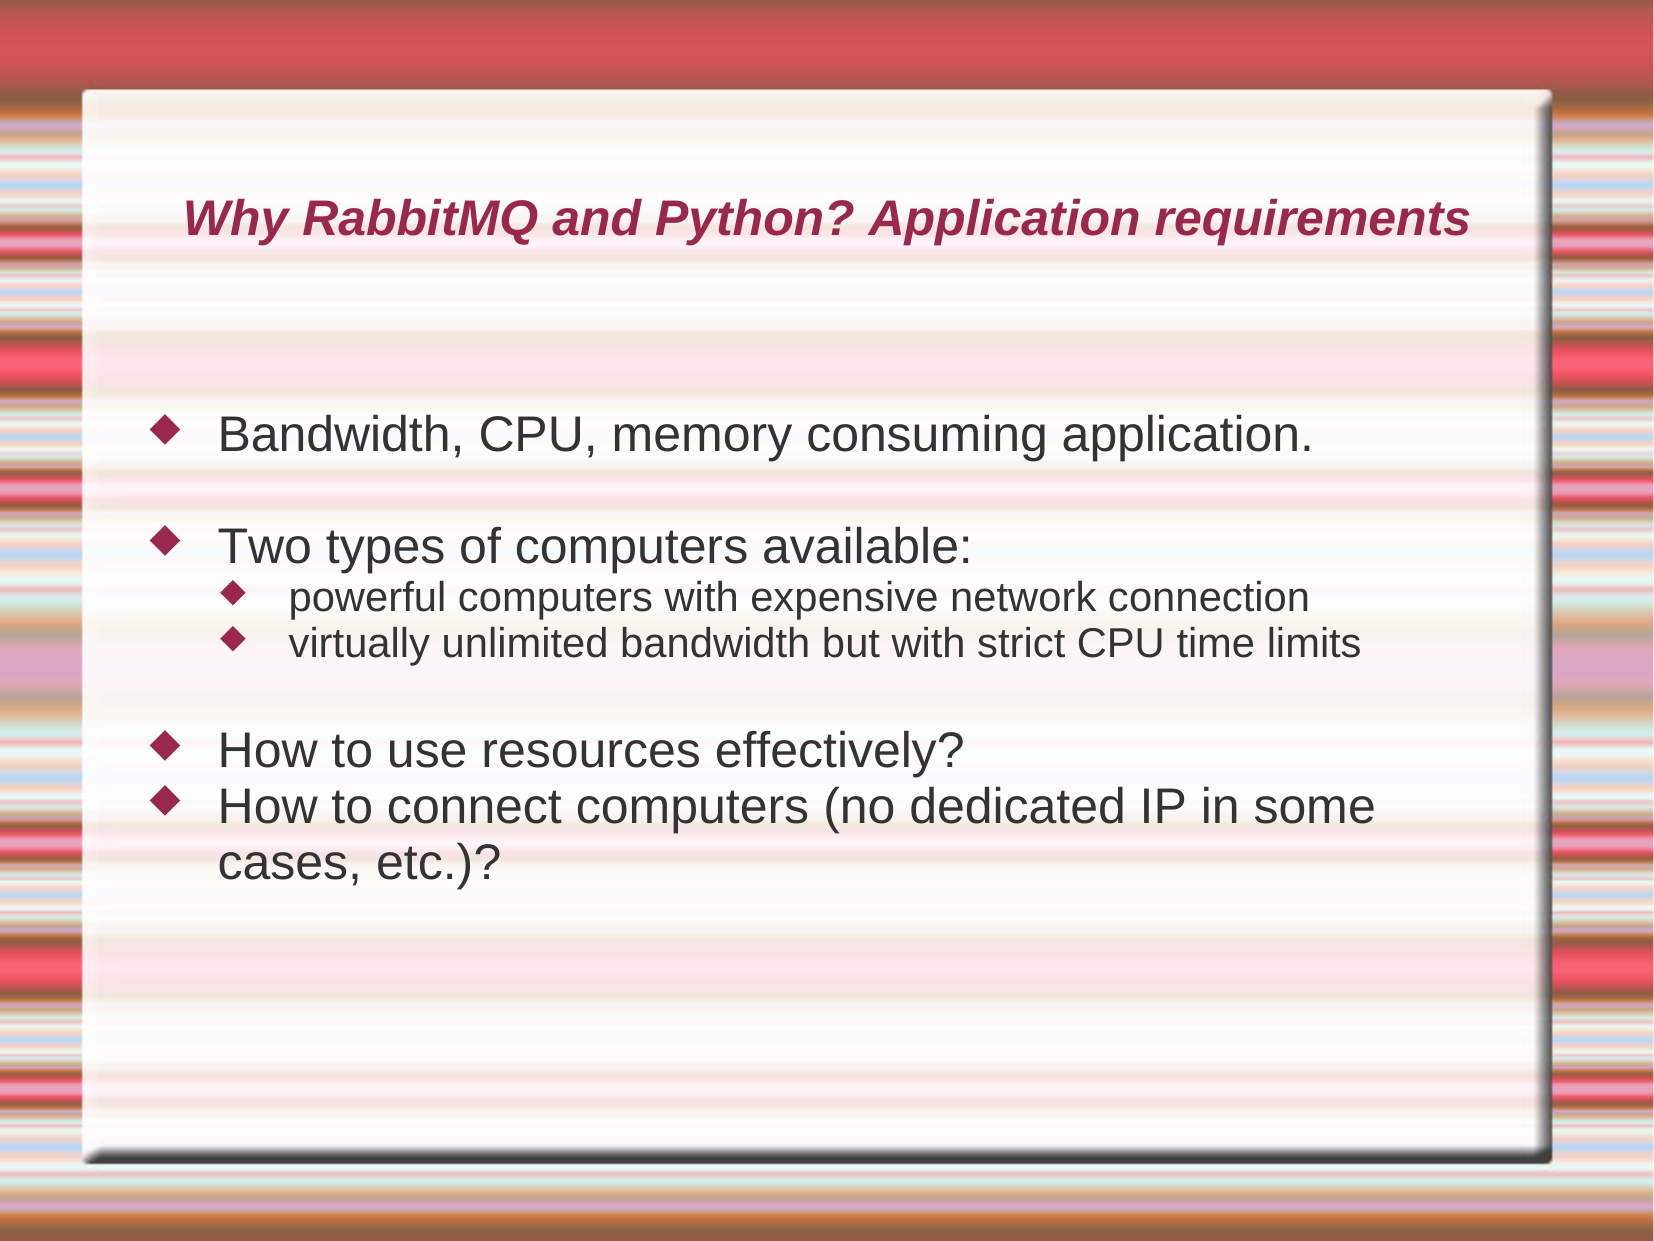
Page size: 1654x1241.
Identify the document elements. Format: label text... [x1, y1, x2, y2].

title Why RabbitMQ and Python? Application requirements [121, 114, 1534, 322]
picture [0, 0, 1654, 1241]
list Bandwidth, CPU, memory consuming application. Two types of computers available: powerful computers with expensive network connection virtually unlimited bandwidth but with strict CPU time limits How to use resources effectively? How to connect computers (no dedicated IP in some cases, etc.)? [134, 350, 1516, 1170]
